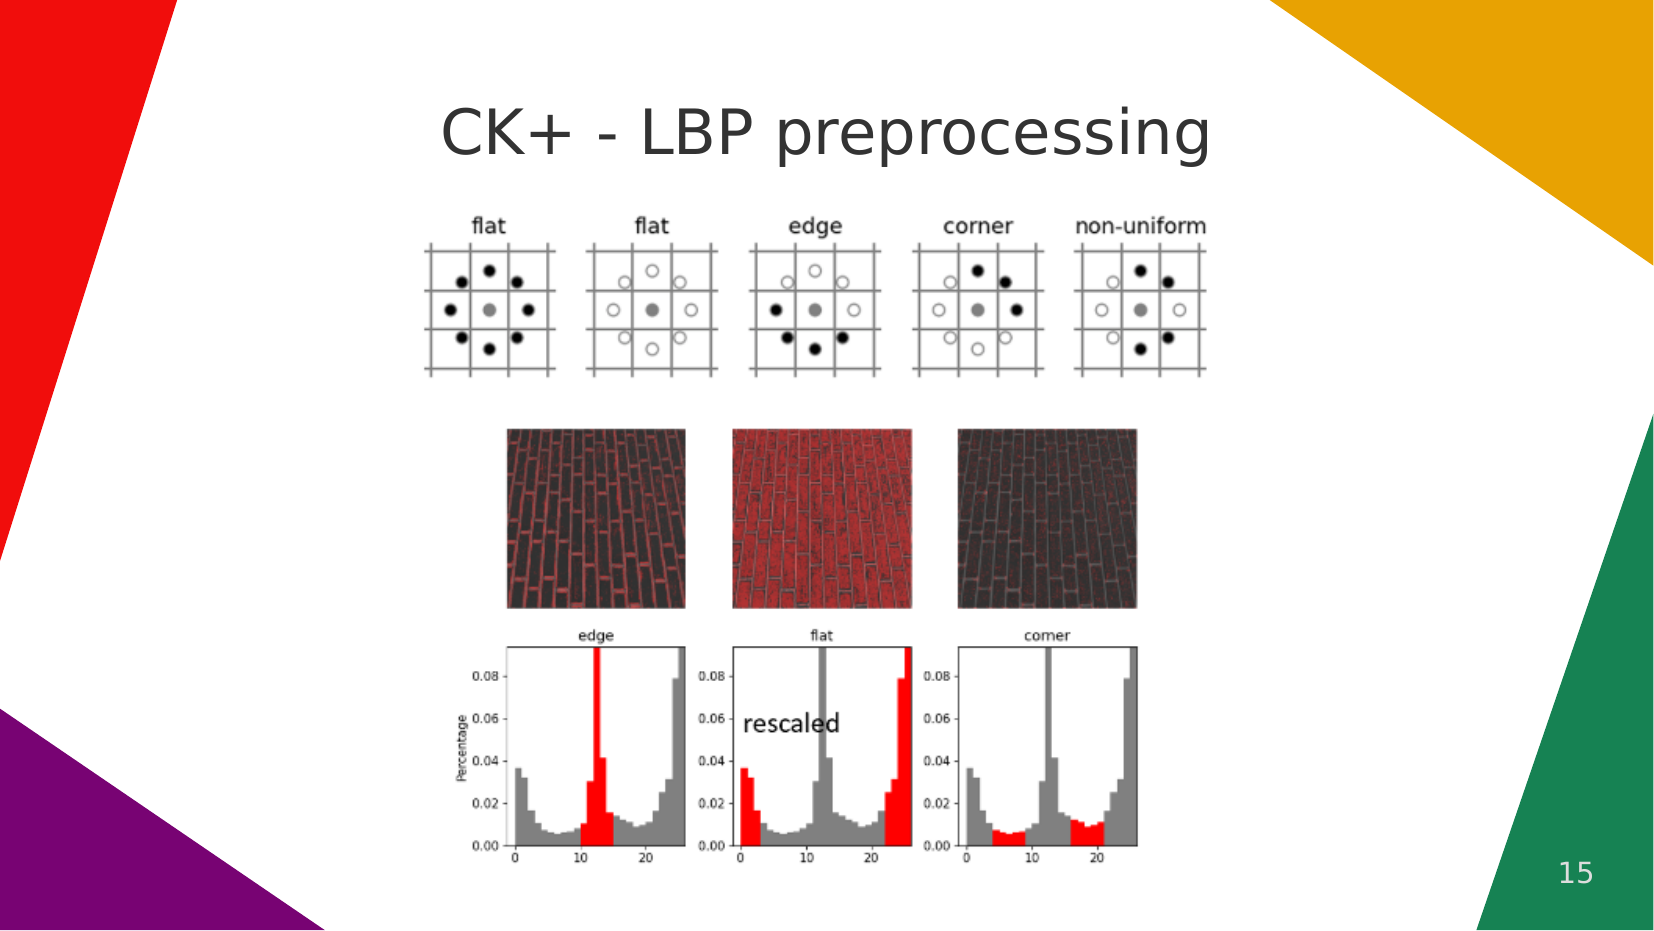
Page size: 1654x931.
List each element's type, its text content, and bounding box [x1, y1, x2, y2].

title CK+ - LBP preprocessing [118, 59, 1536, 207]
picture [412, 171, 1246, 900]
